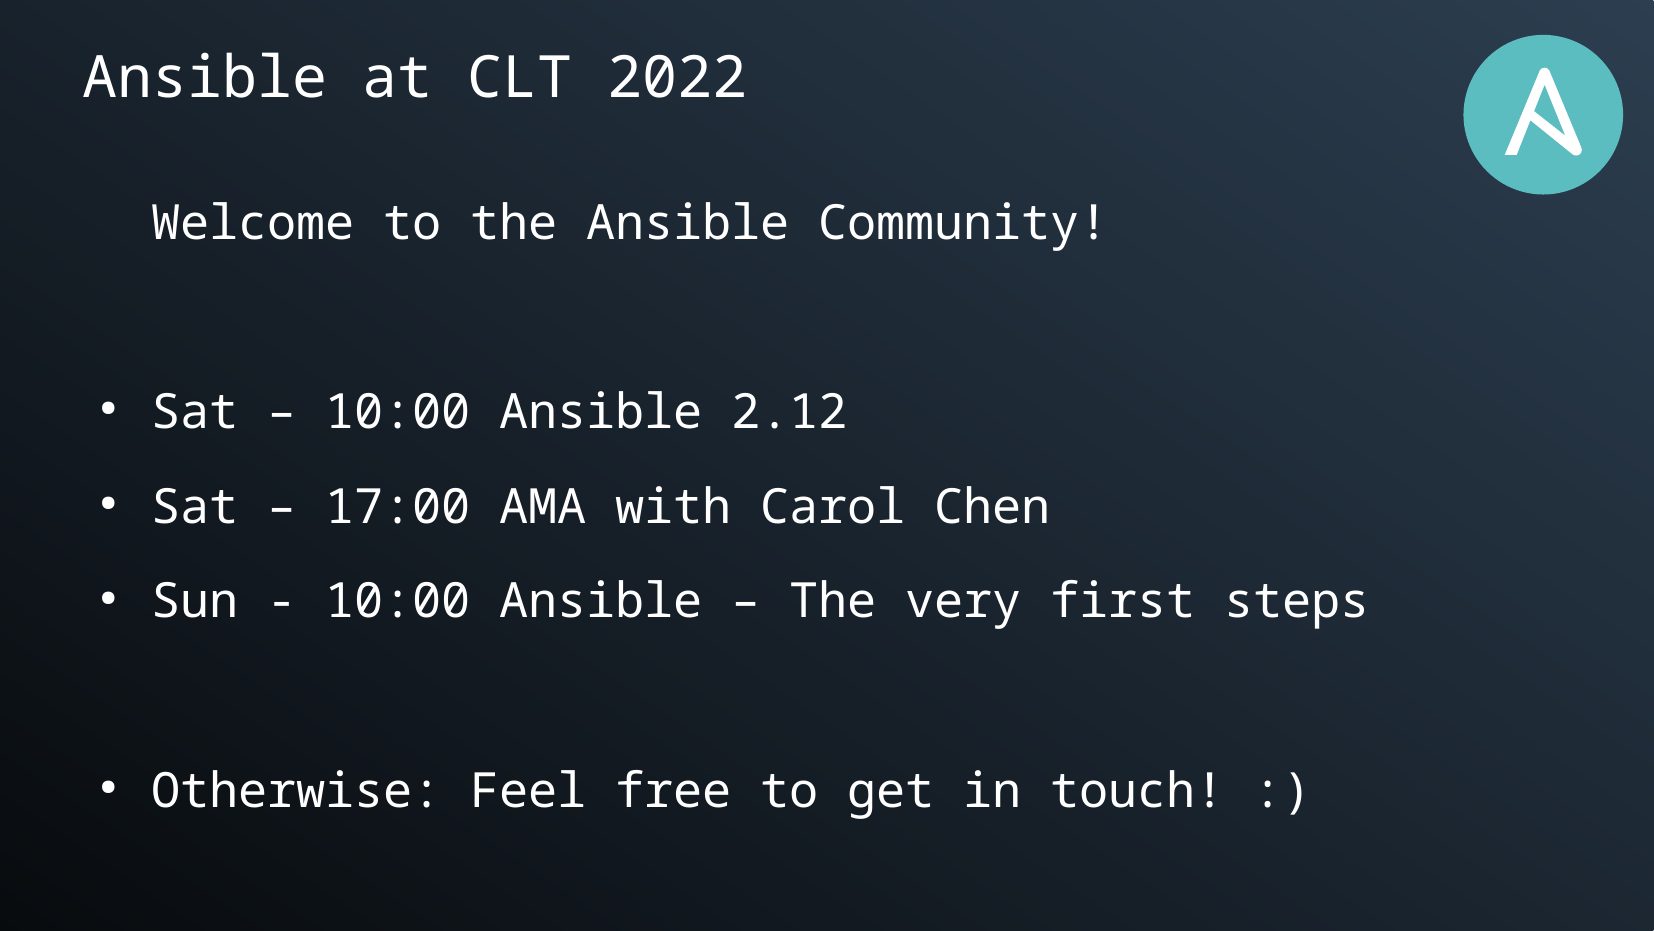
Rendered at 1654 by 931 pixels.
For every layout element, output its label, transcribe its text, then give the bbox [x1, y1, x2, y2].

list Welcome to the Ansible Community! Sat – 10:00 Ansible 2.12 Sat – 17:00 AMA with Carol Chen Sun - 10:00 Ansible – The very first steps Otherwise: Feel free to get in touch! :) [82, 187, 1571, 826]
title Ansible at CLT 2022 [82, 37, 1388, 113]
